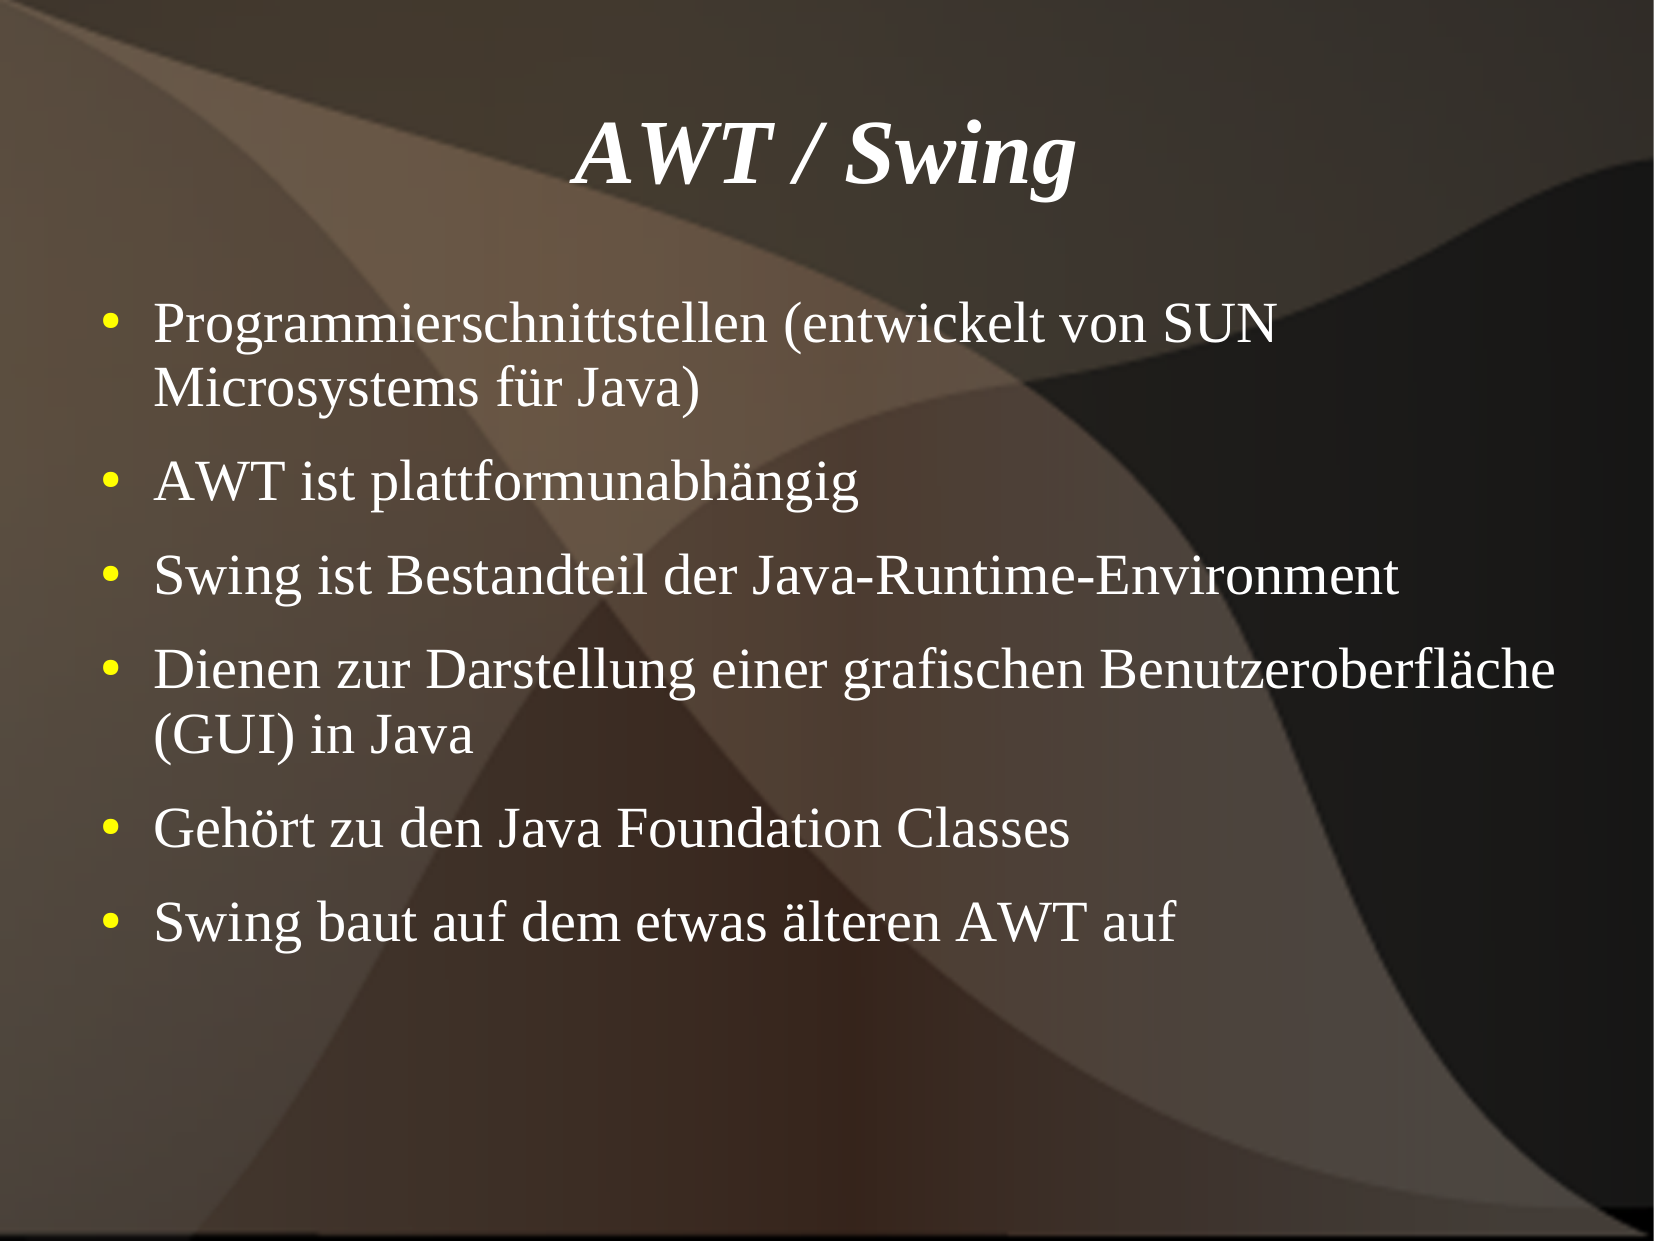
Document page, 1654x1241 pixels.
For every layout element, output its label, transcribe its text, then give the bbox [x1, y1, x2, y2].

list Programmierschnittstellen (entwickelt von SUN Microsystems für Java) AWT ist plattformunabhängig Swing ist Bestandteil der Java-Runtime-Environment Dienen zur Darstellung einer grafischen Benutzeroberfläche (GUI) in Java Gehört zu den Java Foundation Classes Swing baut auf dem etwas älteren AWT auf [82, 290, 1571, 1010]
title AWT / Swing [82, 49, 1571, 257]
picture [0, 0, 1654, 1241]
